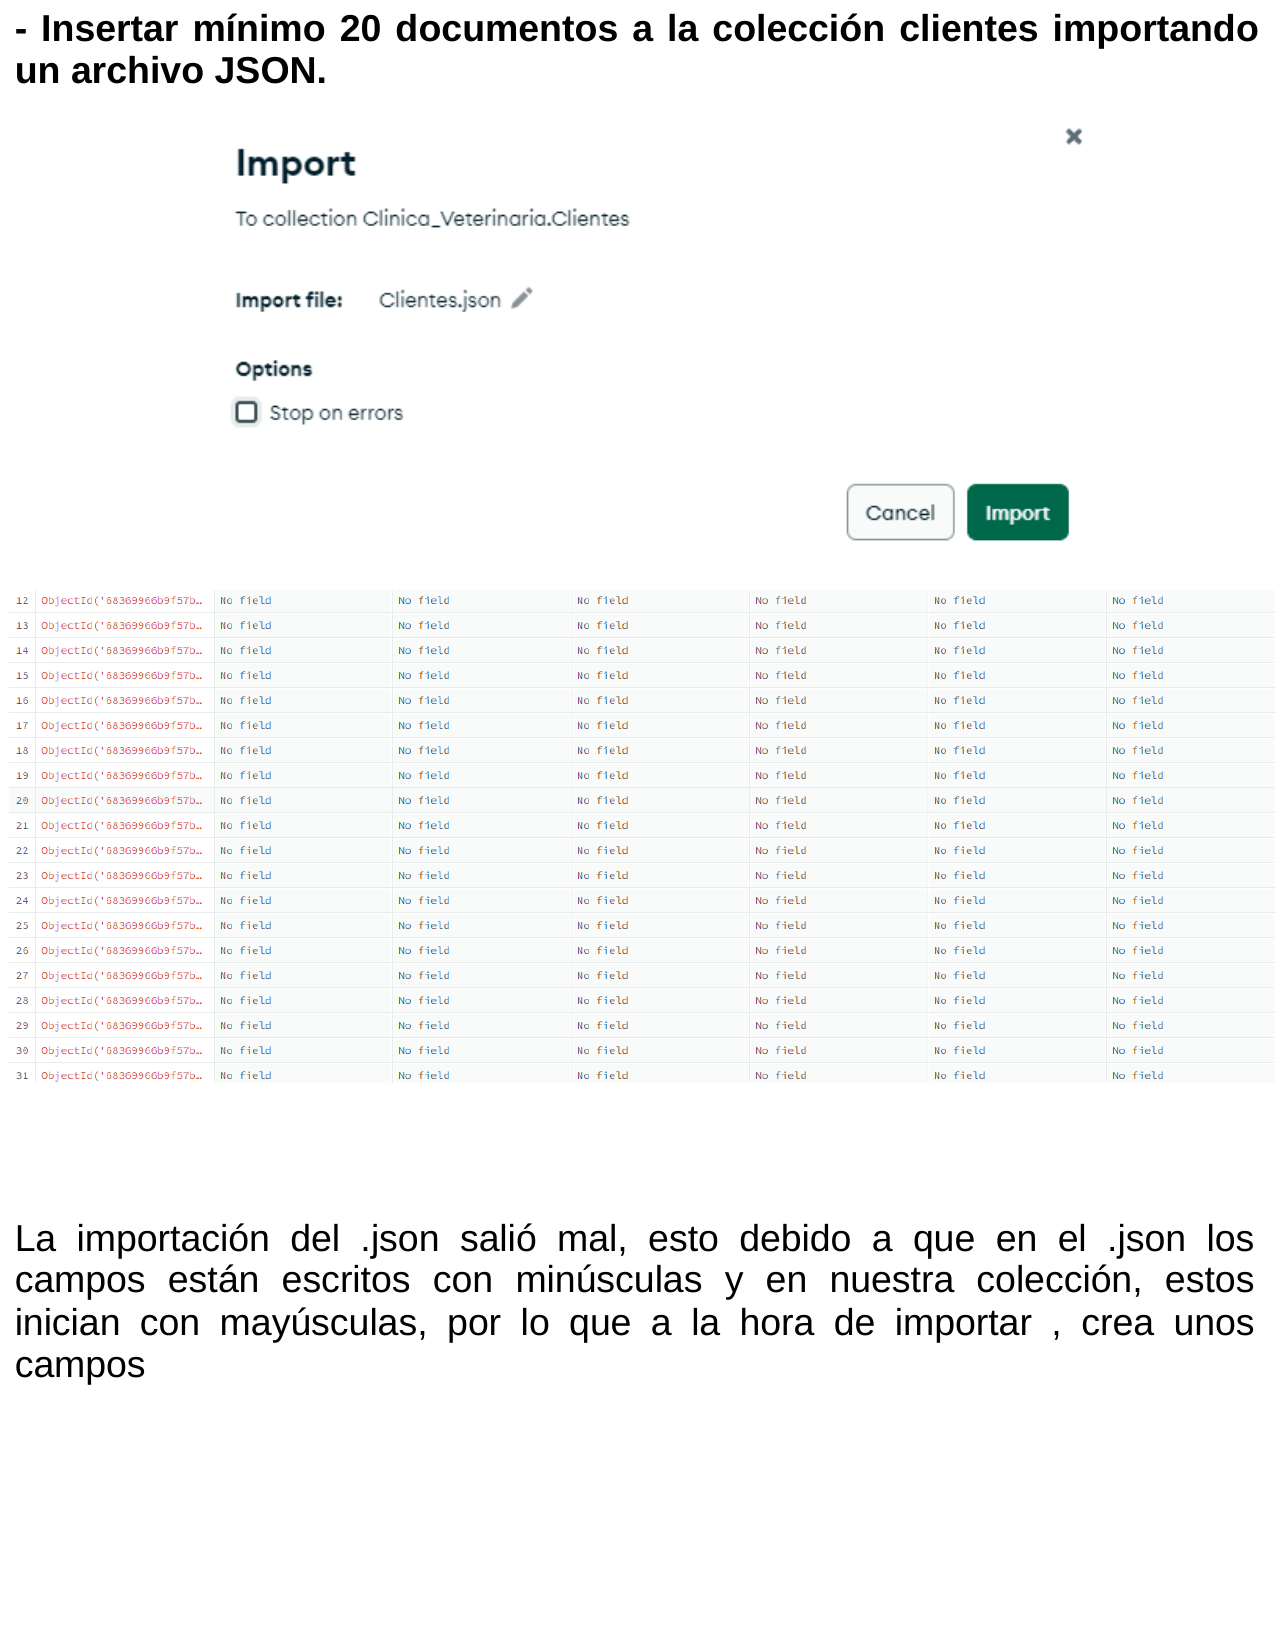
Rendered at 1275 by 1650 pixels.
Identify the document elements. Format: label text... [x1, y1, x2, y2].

picture [0, 590, 1275, 1083]
text_box La importación del .json salió mal, esto debido a que en el .json los campos están escritos con minúsculas y en nuestra colección, estos inician con mayúsculas, por lo que a la hora de importar , crea unos campos [0, 1209, 1270, 1477]
text_box - Insertar mínimo 20 documentos a la colección clientes importando un archivo JSON. [0, 0, 1275, 119]
picture [206, 118, 1091, 550]
